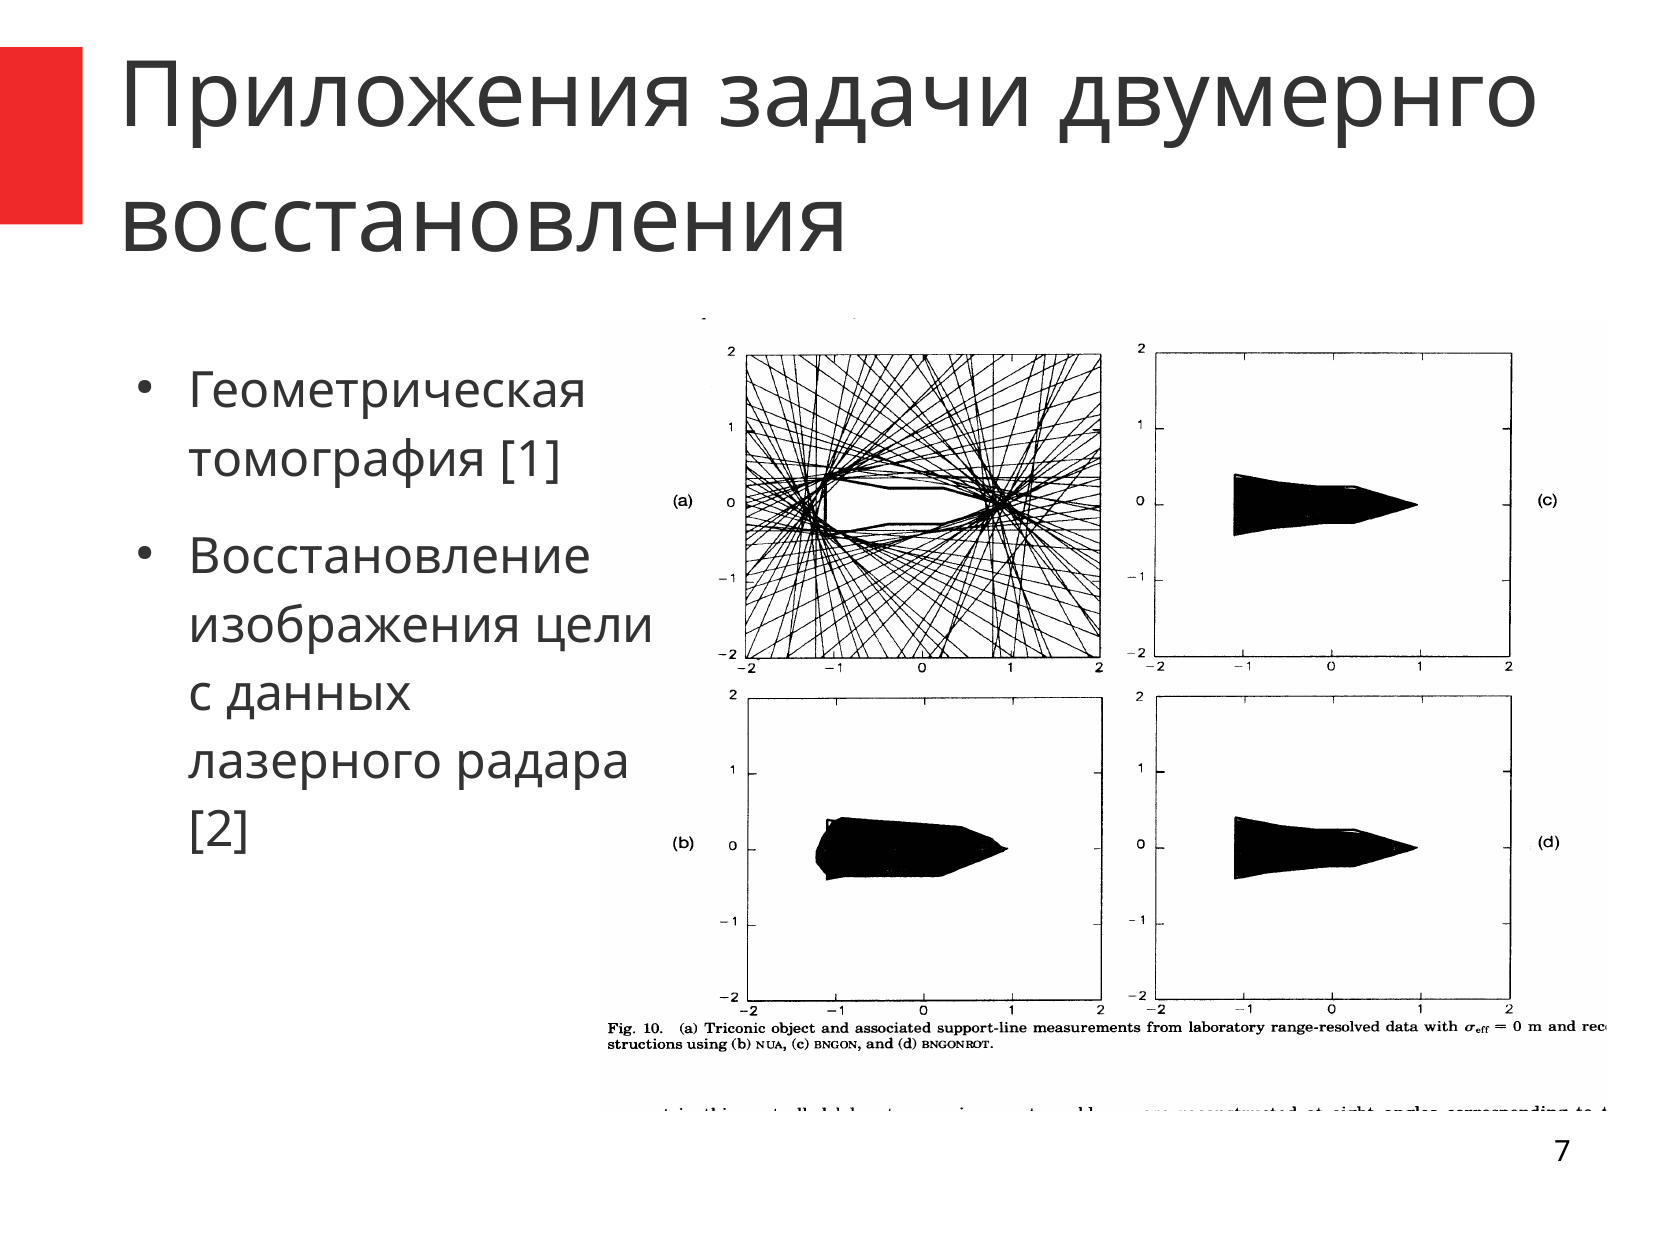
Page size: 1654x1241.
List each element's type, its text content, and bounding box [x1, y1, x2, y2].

picture [602, 318, 1607, 1111]
list Геометрическая томография [1] Восстановление изображения цели с данных лазерного радара [2] [118, 354, 674, 1074]
title Приложения задачи двумернго восстановления [118, 45, 1571, 261]
